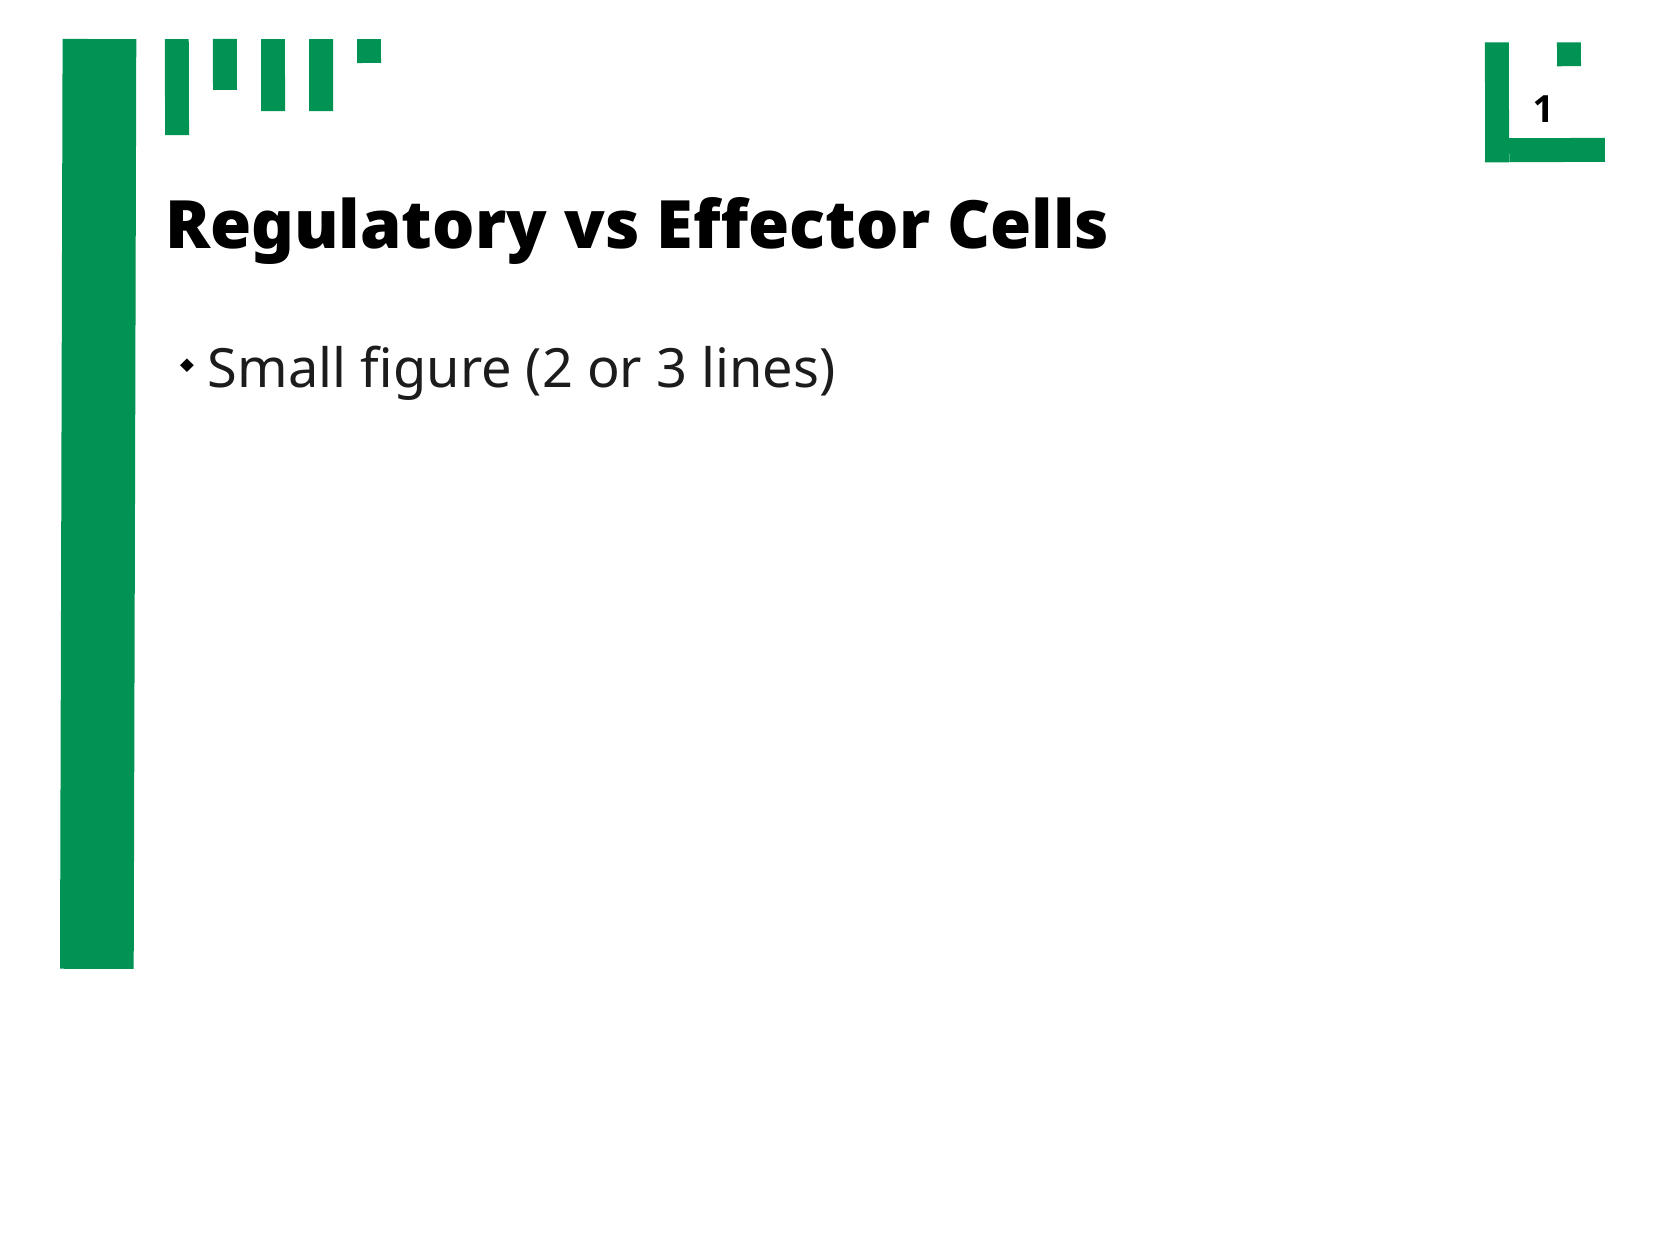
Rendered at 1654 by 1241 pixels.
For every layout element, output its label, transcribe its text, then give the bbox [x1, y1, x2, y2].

list Small figure (2 or 3 lines) [180, 330, 1606, 1098]
title Regulatory vs Effector Cells [165, 120, 1654, 268]
